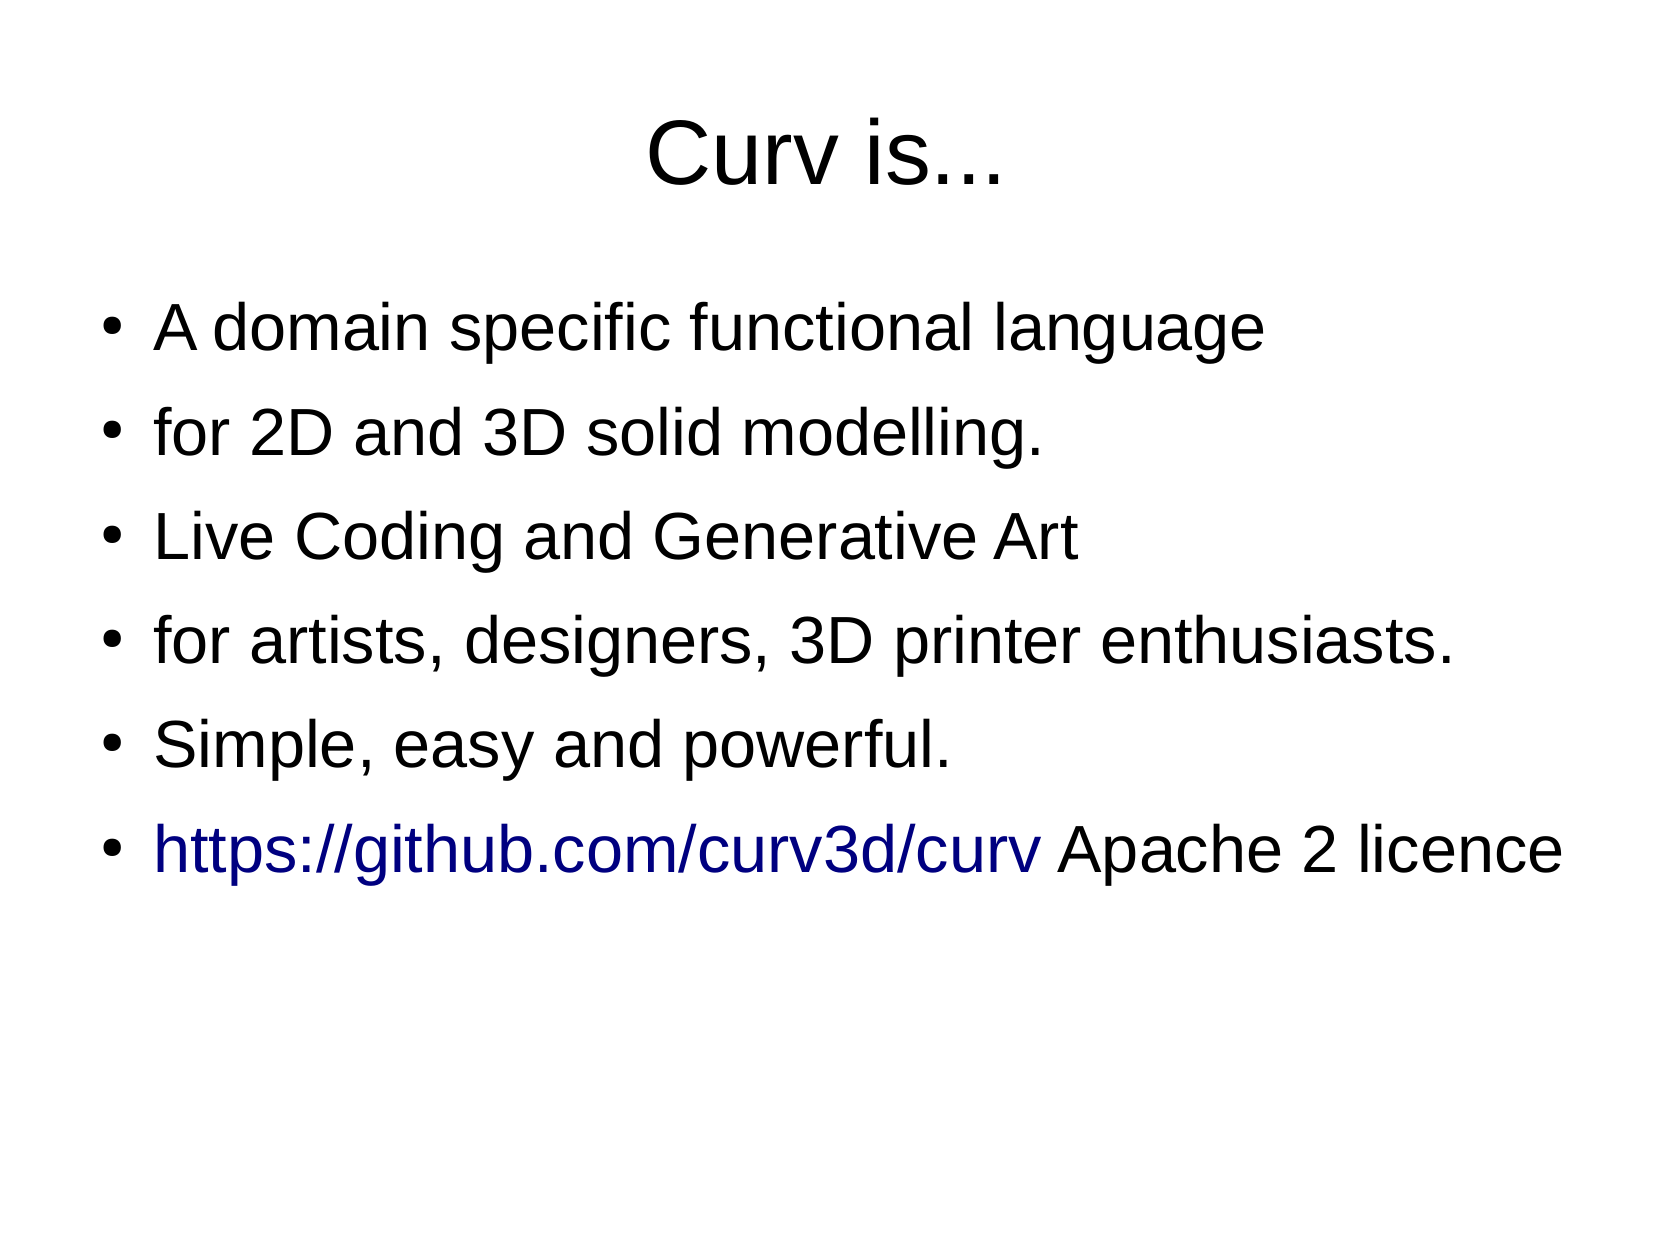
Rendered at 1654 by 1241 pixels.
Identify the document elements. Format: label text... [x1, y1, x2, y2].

title Curv is... [82, 49, 1571, 257]
list A domain specific functional language for 2D and 3D solid modelling. Live Coding and Generative Art for artists, designers, 3D printer enthusiasts. Simple, easy and powerful. https://github.com/curv3d/curv Apache 2 licence [82, 290, 1571, 1010]
